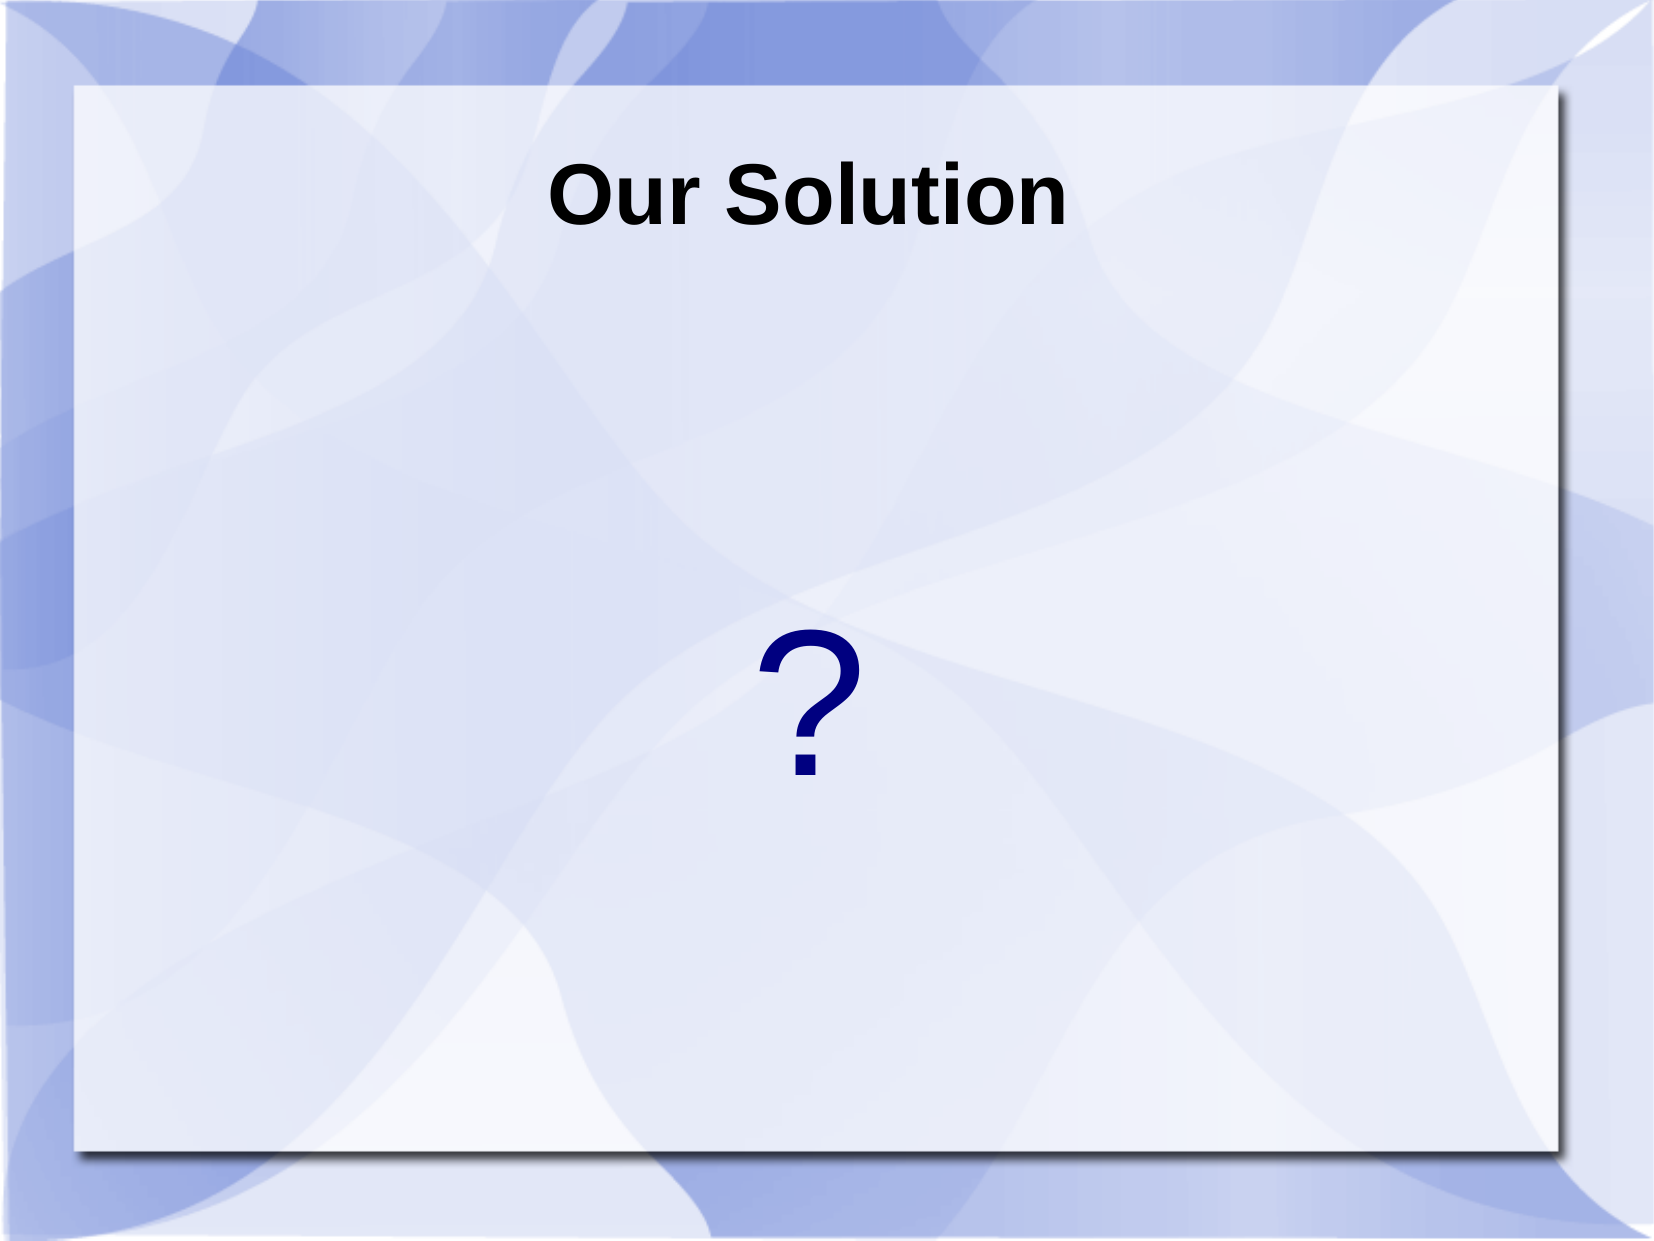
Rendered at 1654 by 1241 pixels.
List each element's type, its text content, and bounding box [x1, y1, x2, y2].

title Our Solution [82, 90, 1536, 298]
picture [0, 0, 1654, 1241]
list ? [129, 324, 1489, 1030]
